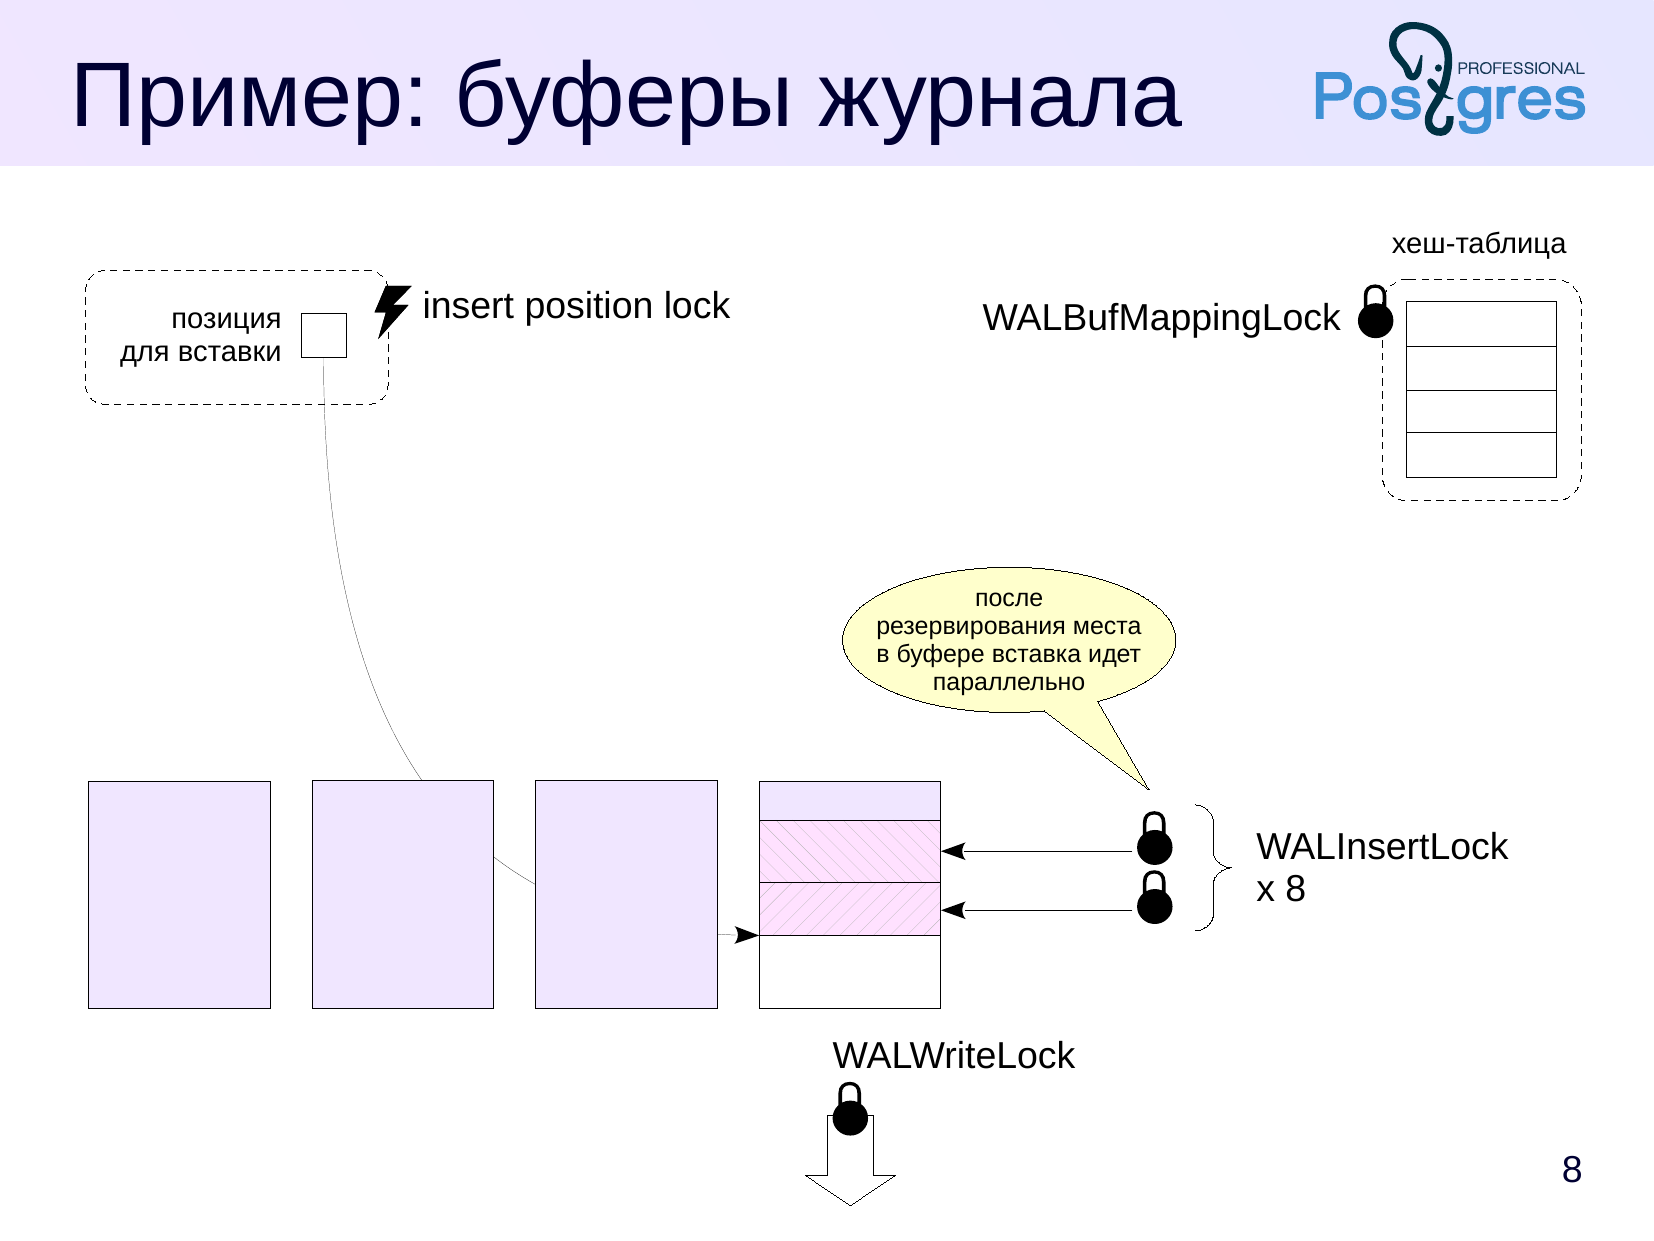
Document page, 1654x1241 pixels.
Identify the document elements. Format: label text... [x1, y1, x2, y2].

text_box insert position lock [408, 277, 746, 335]
text_box [312, 780, 494, 1009]
text_box [759, 781, 941, 1009]
text_box [535, 780, 718, 1009]
text_box позиция для вставки [105, 294, 297, 376]
title Пример: буферы журнала [70, 43, 1264, 147]
text_box [1357, 279, 1582, 501]
text_box хеш-таблица [1377, 219, 1582, 268]
text_box [805, 1081, 896, 1206]
text_box [1137, 811, 1173, 865]
text_box [85, 270, 408, 405]
text_box [88, 781, 271, 1009]
text_box WALInsertLock x 8 [1241, 818, 1524, 917]
text_box WALBufMappingLock [957, 289, 1356, 346]
text_box [1137, 870, 1173, 924]
text_box WALWriteLock [817, 1027, 1091, 1085]
text_box после резервирования места в буфере вставка идет параллельно [842, 567, 1176, 790]
